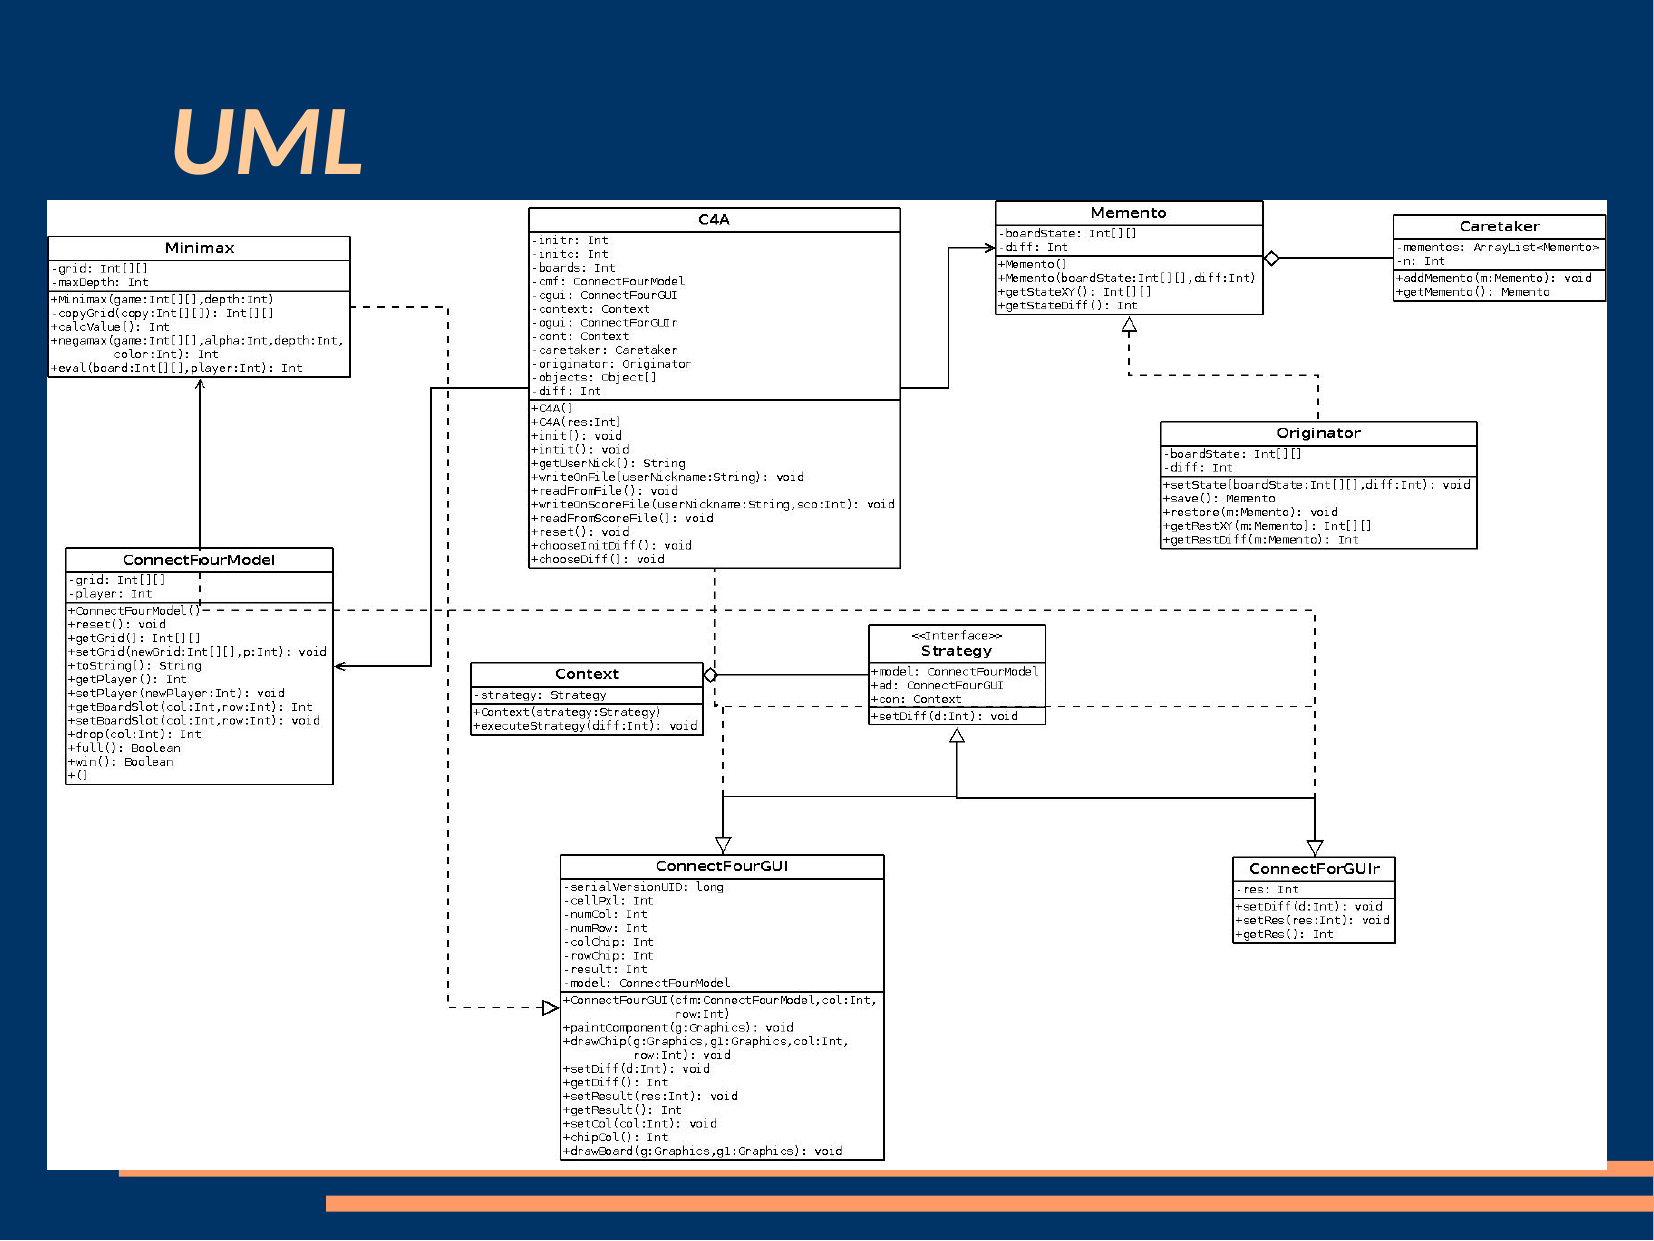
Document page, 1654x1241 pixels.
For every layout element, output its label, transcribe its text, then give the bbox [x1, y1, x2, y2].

title UML [121, 46, 1534, 200]
picture [47, 200, 1607, 1170]
